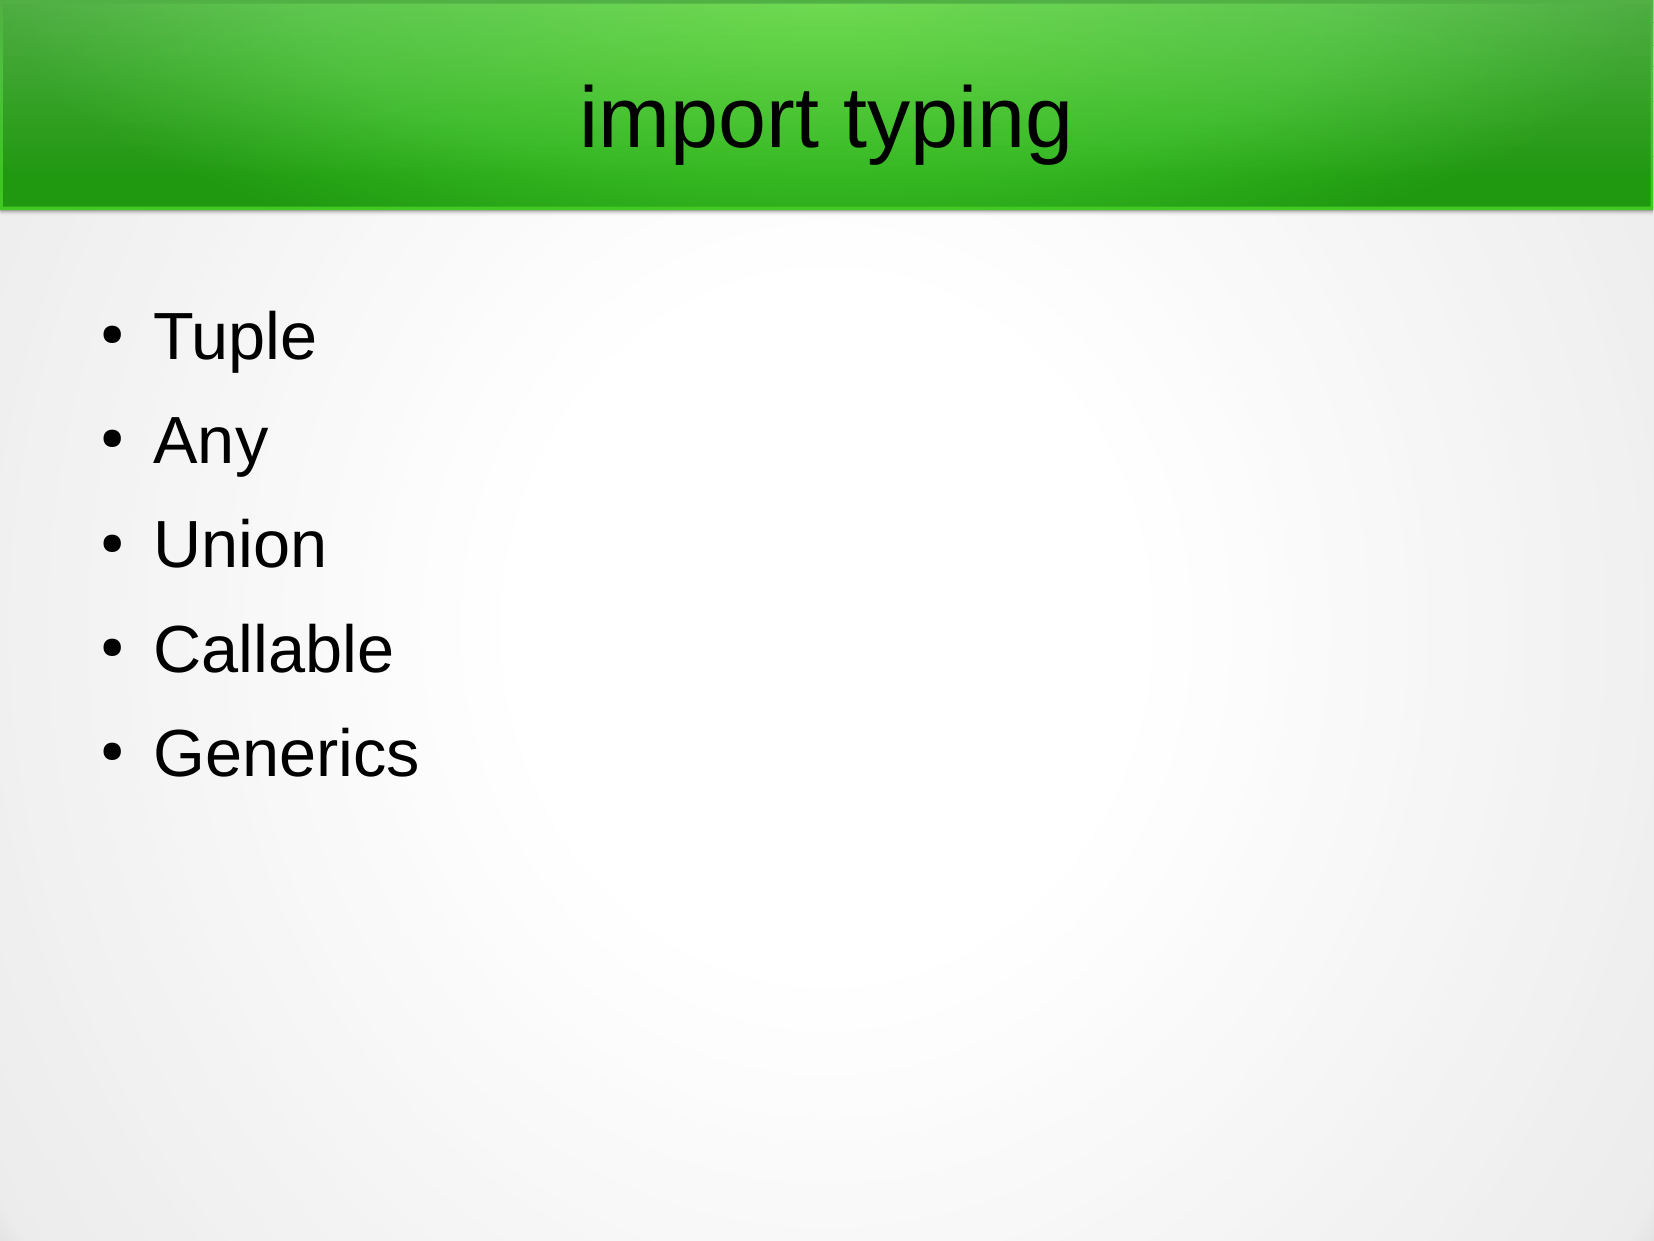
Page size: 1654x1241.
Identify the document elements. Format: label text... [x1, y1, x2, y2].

list Tuple Any Union Callable Generics [82, 299, 1571, 1019]
title import typing [82, 47, 1571, 189]
